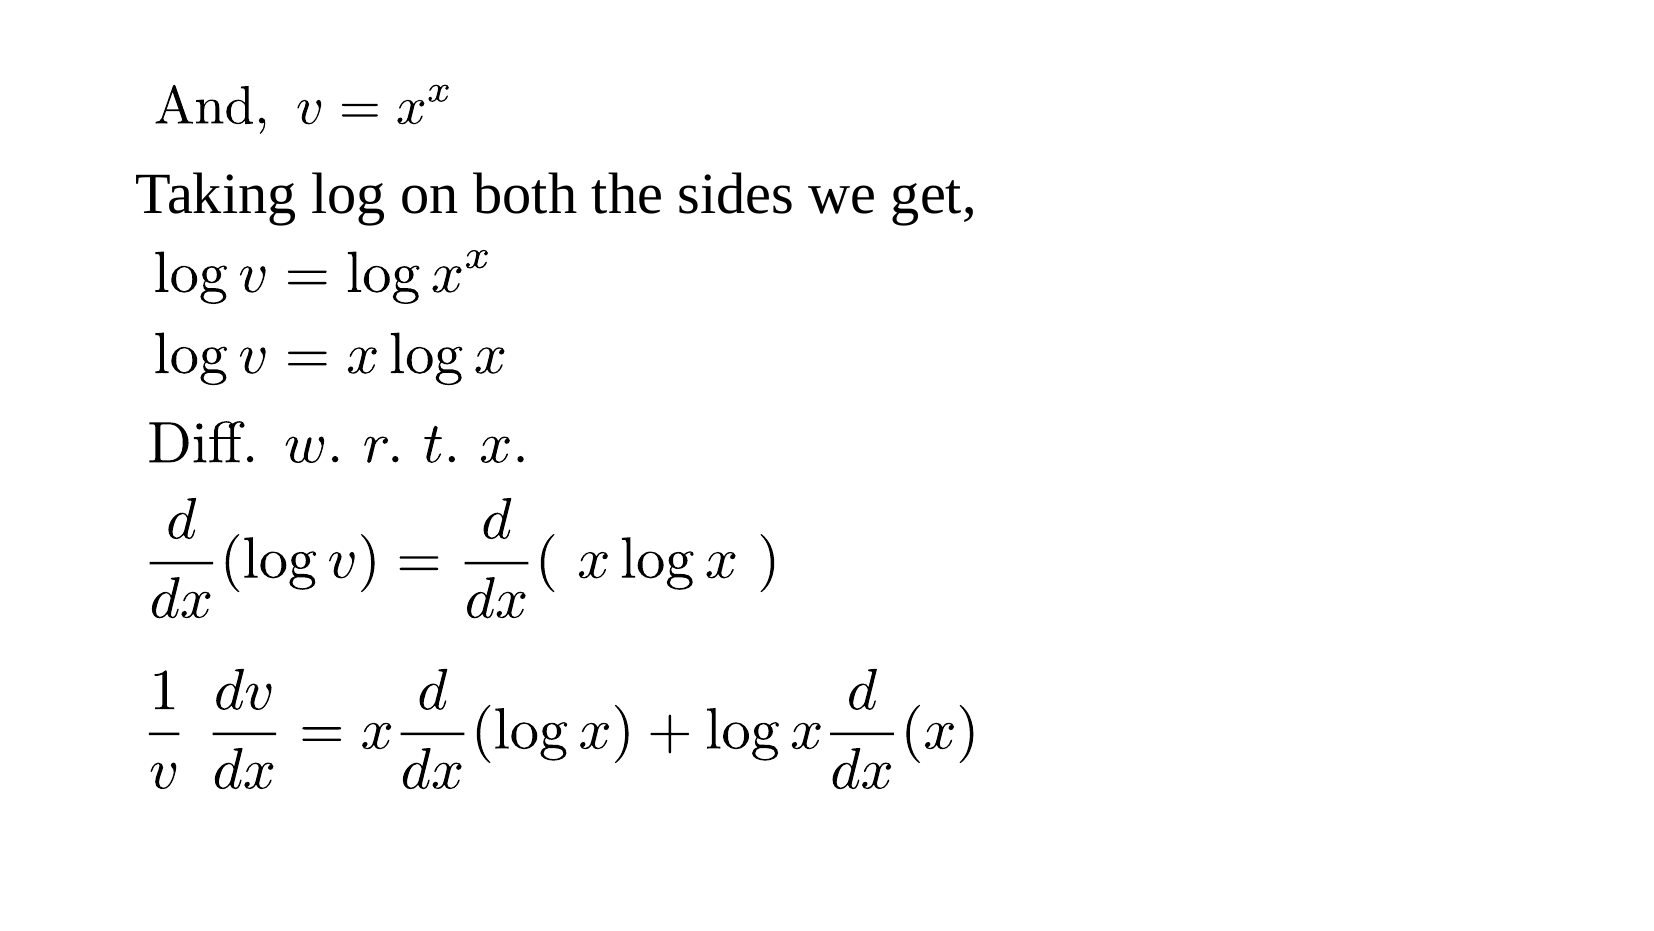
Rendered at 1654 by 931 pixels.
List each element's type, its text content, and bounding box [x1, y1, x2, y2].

text_box [155, 249, 488, 305]
title Taking log on both the sides we get, [47, 37, 1607, 898]
text_box [297, 84, 449, 125]
text_box [149, 497, 775, 619]
text_box [149, 421, 524, 463]
text_box [155, 332, 505, 386]
text_box [155, 84, 266, 134]
text_box [148, 668, 974, 790]
